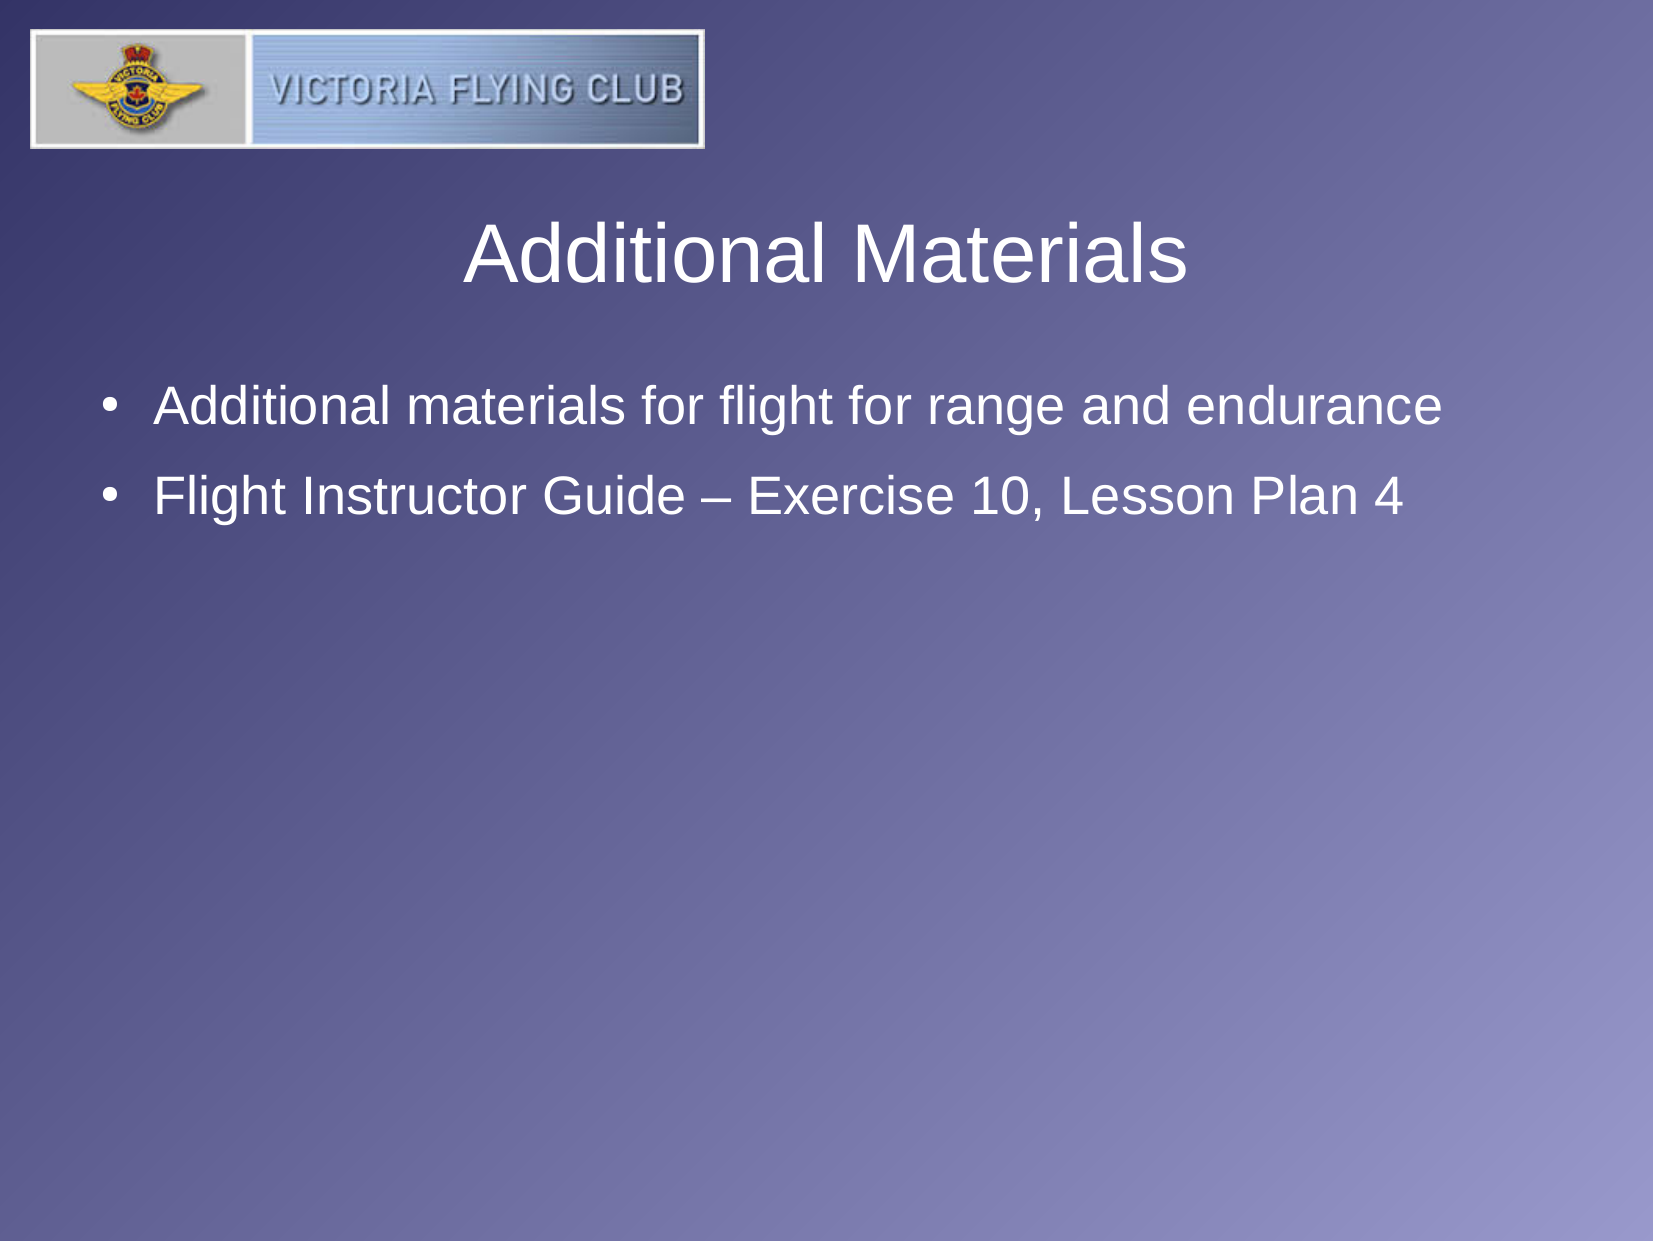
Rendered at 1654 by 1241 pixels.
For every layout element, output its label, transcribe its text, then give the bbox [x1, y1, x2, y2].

title Additional Materials [82, 150, 1571, 358]
list Additional materials for flight for range and endurance Flight Instructor Guide – Exercise 10, Lesson Plan 4 [82, 375, 1571, 1095]
picture [30, 29, 705, 149]
